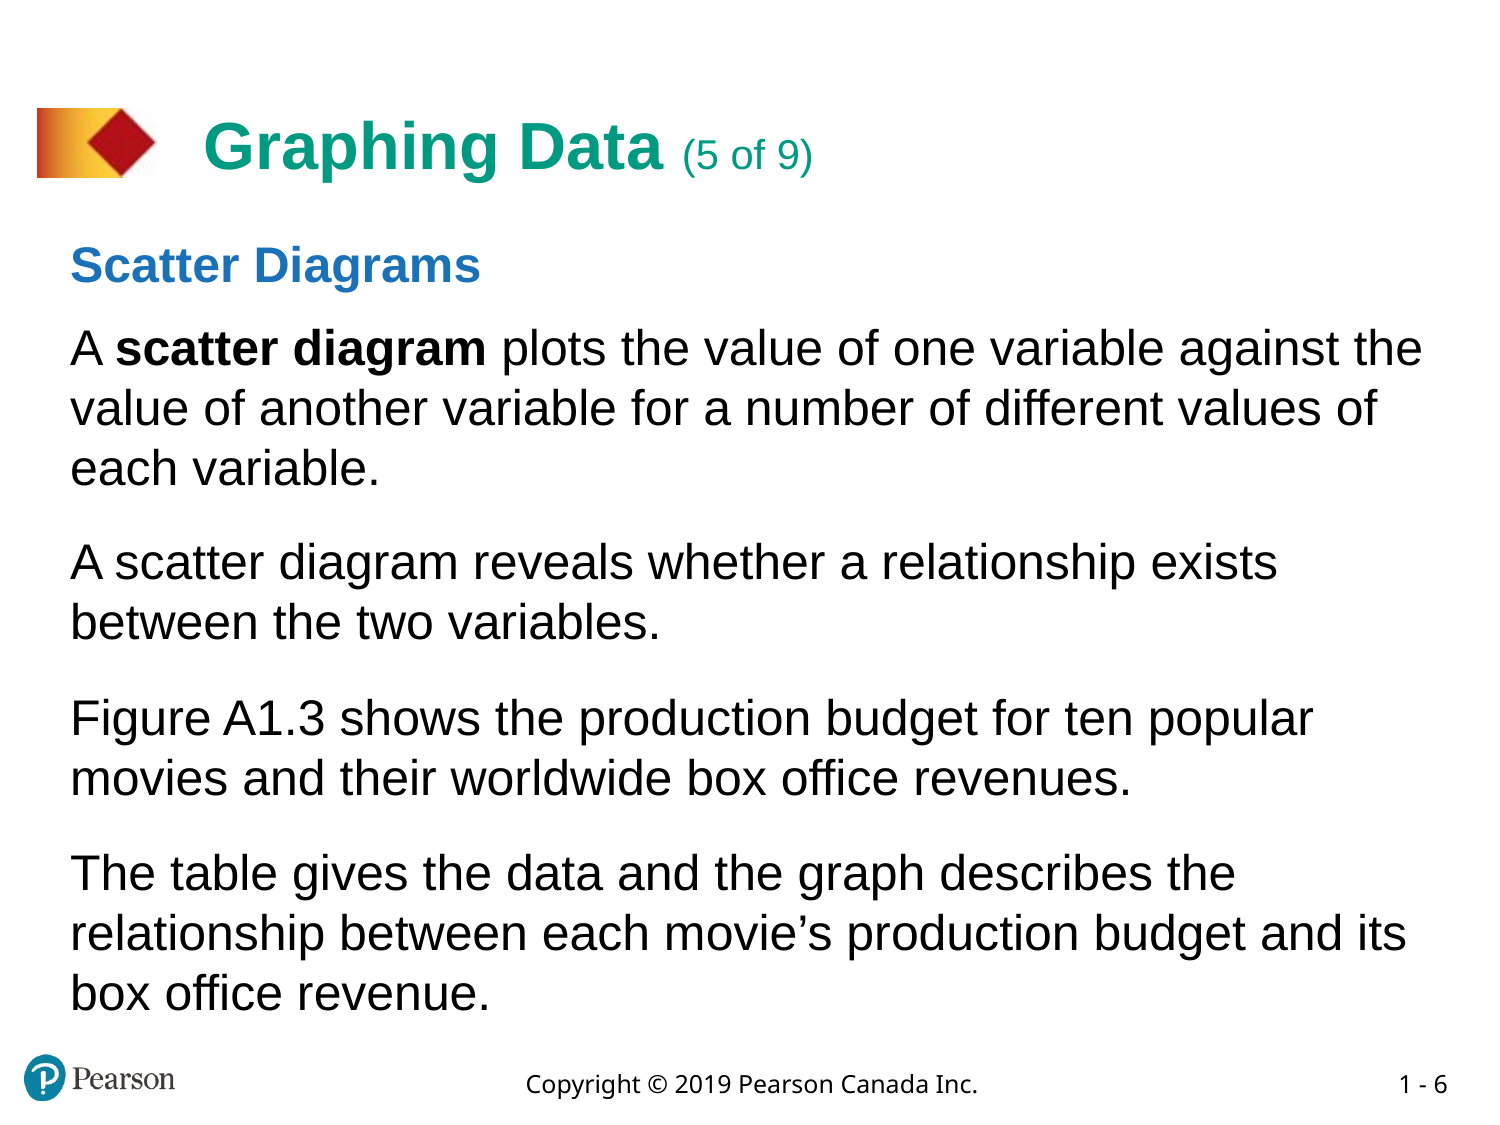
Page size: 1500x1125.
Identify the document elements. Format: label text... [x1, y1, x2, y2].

picture [37, 108, 157, 178]
picture [24, 1054, 43, 1074]
picture [31, 1063, 59, 1095]
picture [49, 1054, 175, 1101]
title Graphing Data (5 of 9) [188, 50, 1364, 224]
list Scatter Diagrams A scatter diagram plots the value of one variable against the value of another variable for a number of different values of each variable. A scatter diagram reveals whether a relationship exists between the two variables. Figure A1.3 shows the production budget for ten popular movies and their worldwide box office revenues. The table gives the data and the graph describes the relationship between each movie’s production budget and its box office revenue. [37, 224, 1463, 1044]
picture [24, 1084, 35, 1101]
